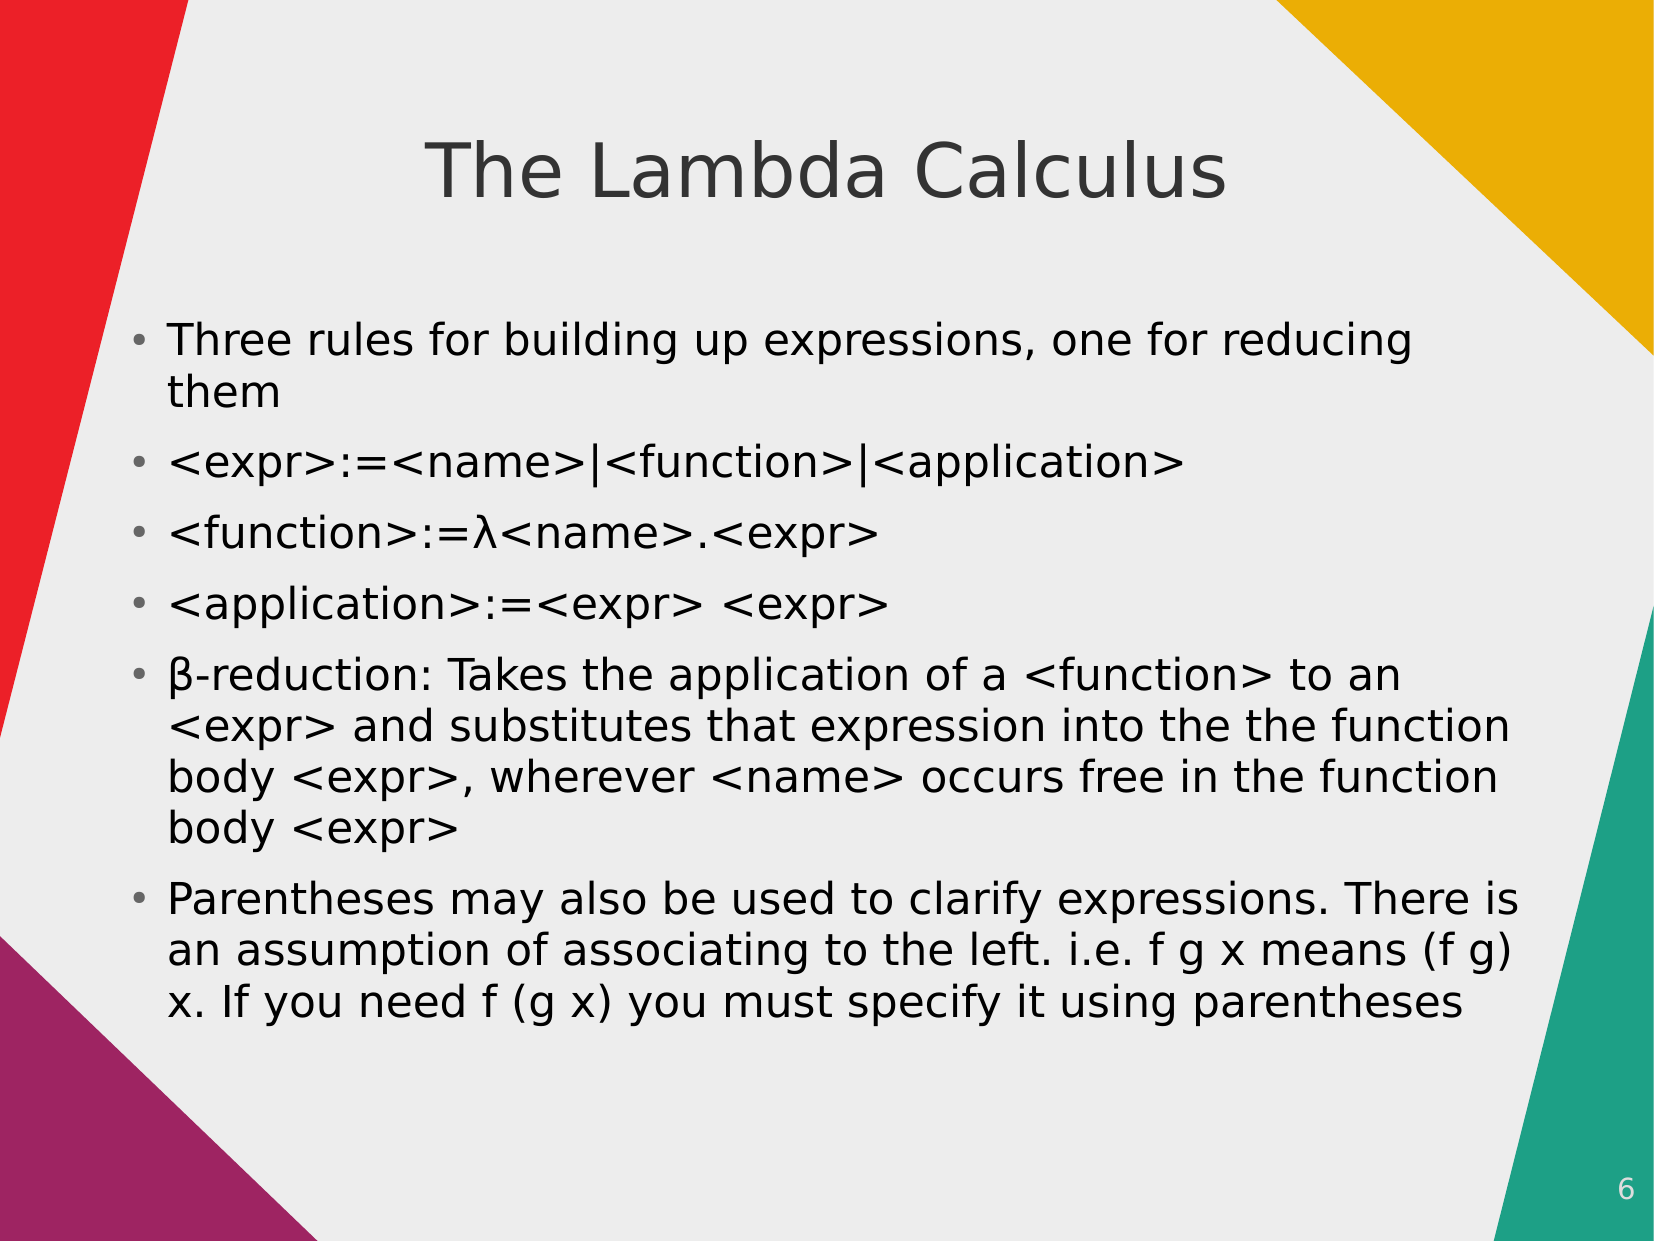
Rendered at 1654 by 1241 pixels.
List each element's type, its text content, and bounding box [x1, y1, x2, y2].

title The Lambda Calculus [114, 73, 1539, 271]
list Three rules for building up expressions, one for reducing them <expr>:=<name>|<function>|<application> <function>:=λ<name>.<expr> <application>:=<expr> <expr> β-reduction: Takes the application of a <function> to an <expr> and substitutes that expression into the the function body <expr>, wherever <name> occurs free in the function body <expr> Parentheses may also be used to clarify expressions. There is an assumption of associating to the left. i.e. f g x means (f g) x. If you need f (g x) you must specify it using parentheses [120, 315, 1544, 1046]
